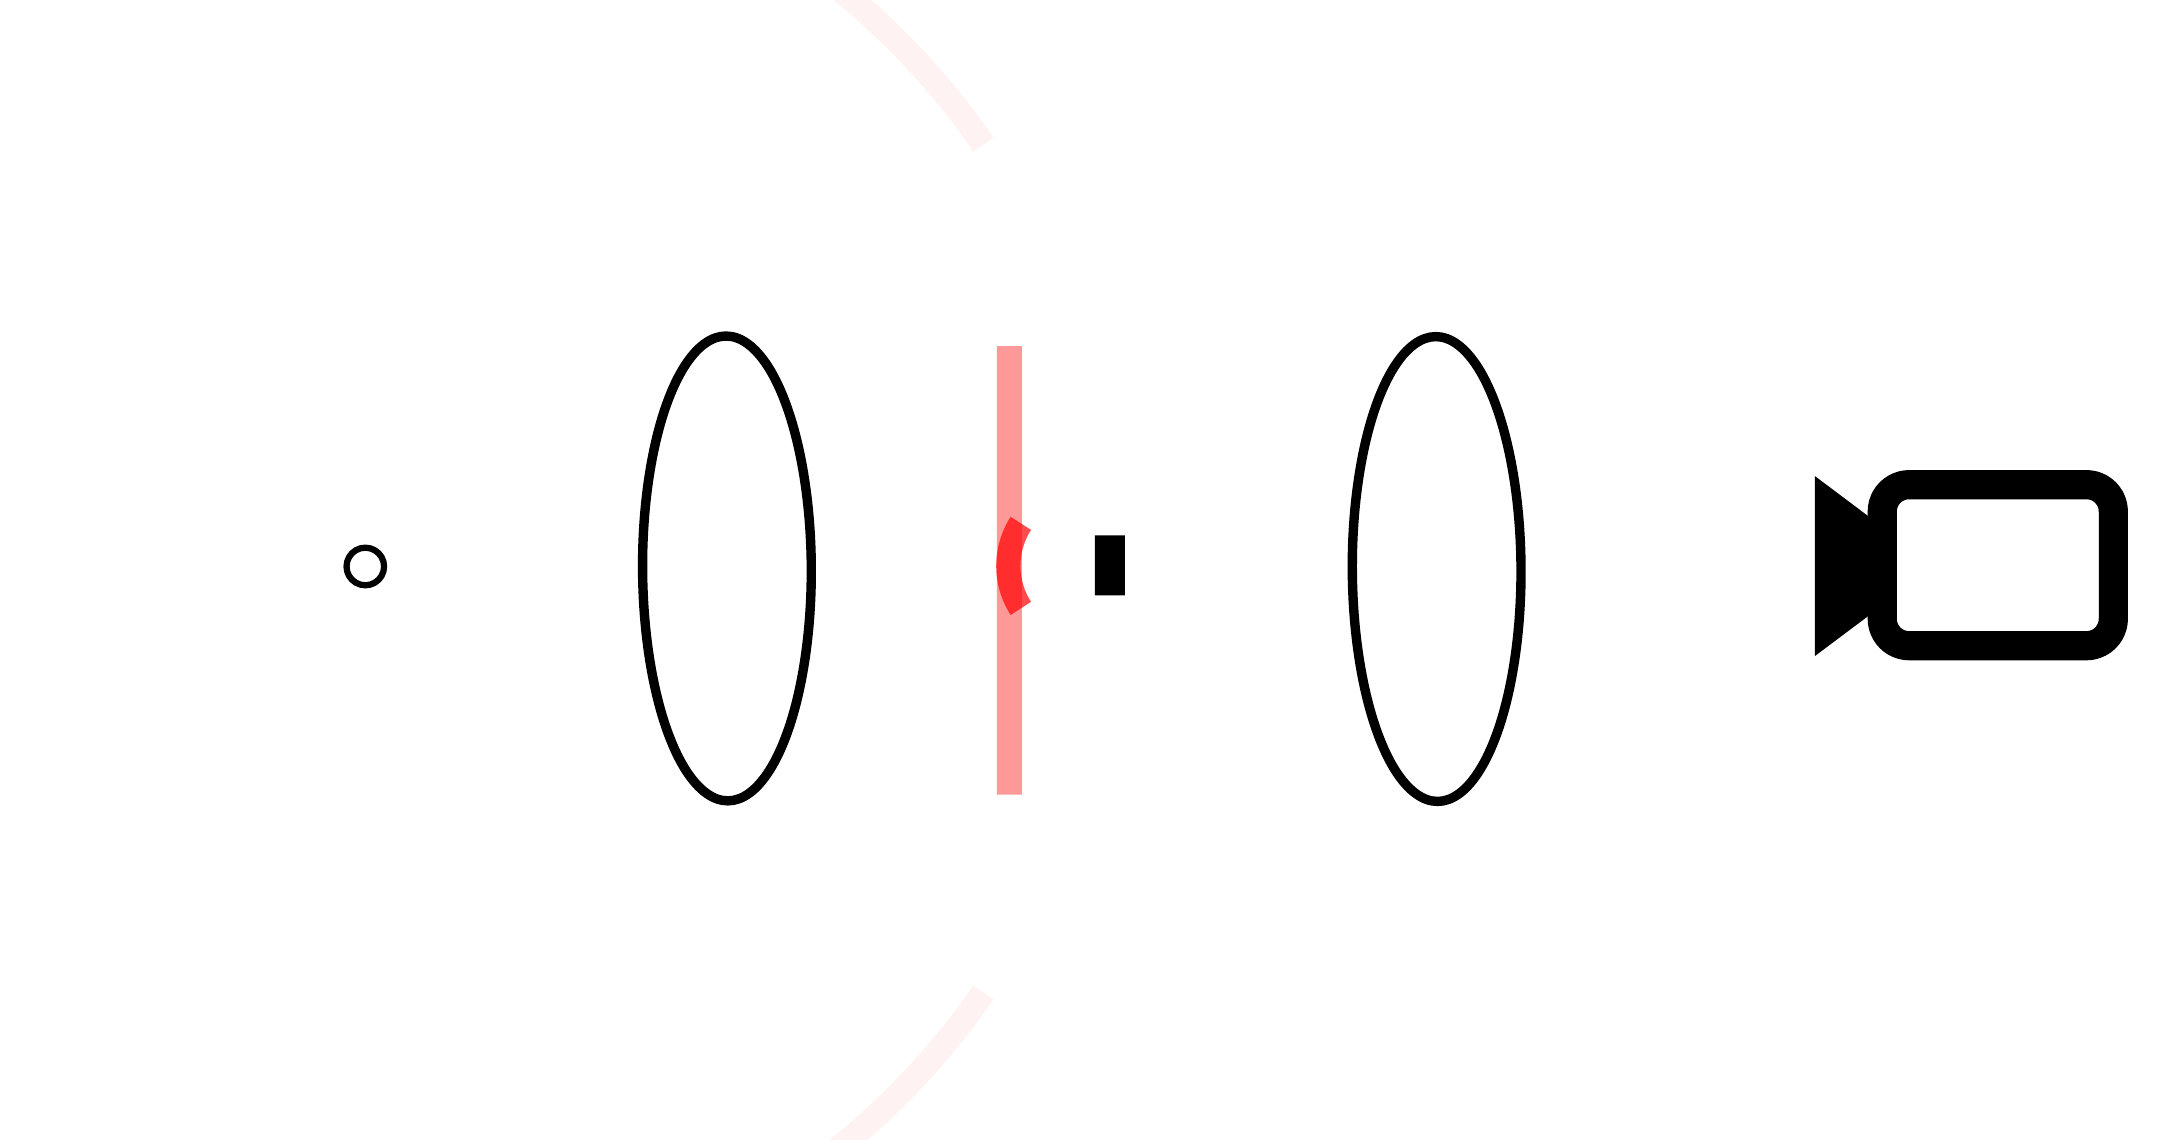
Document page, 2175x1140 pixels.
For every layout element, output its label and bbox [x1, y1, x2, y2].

text_box [1882, 484, 2114, 646]
text_box [642, 0, 1747, 1140]
text_box [1814, 476, 1875, 657]
